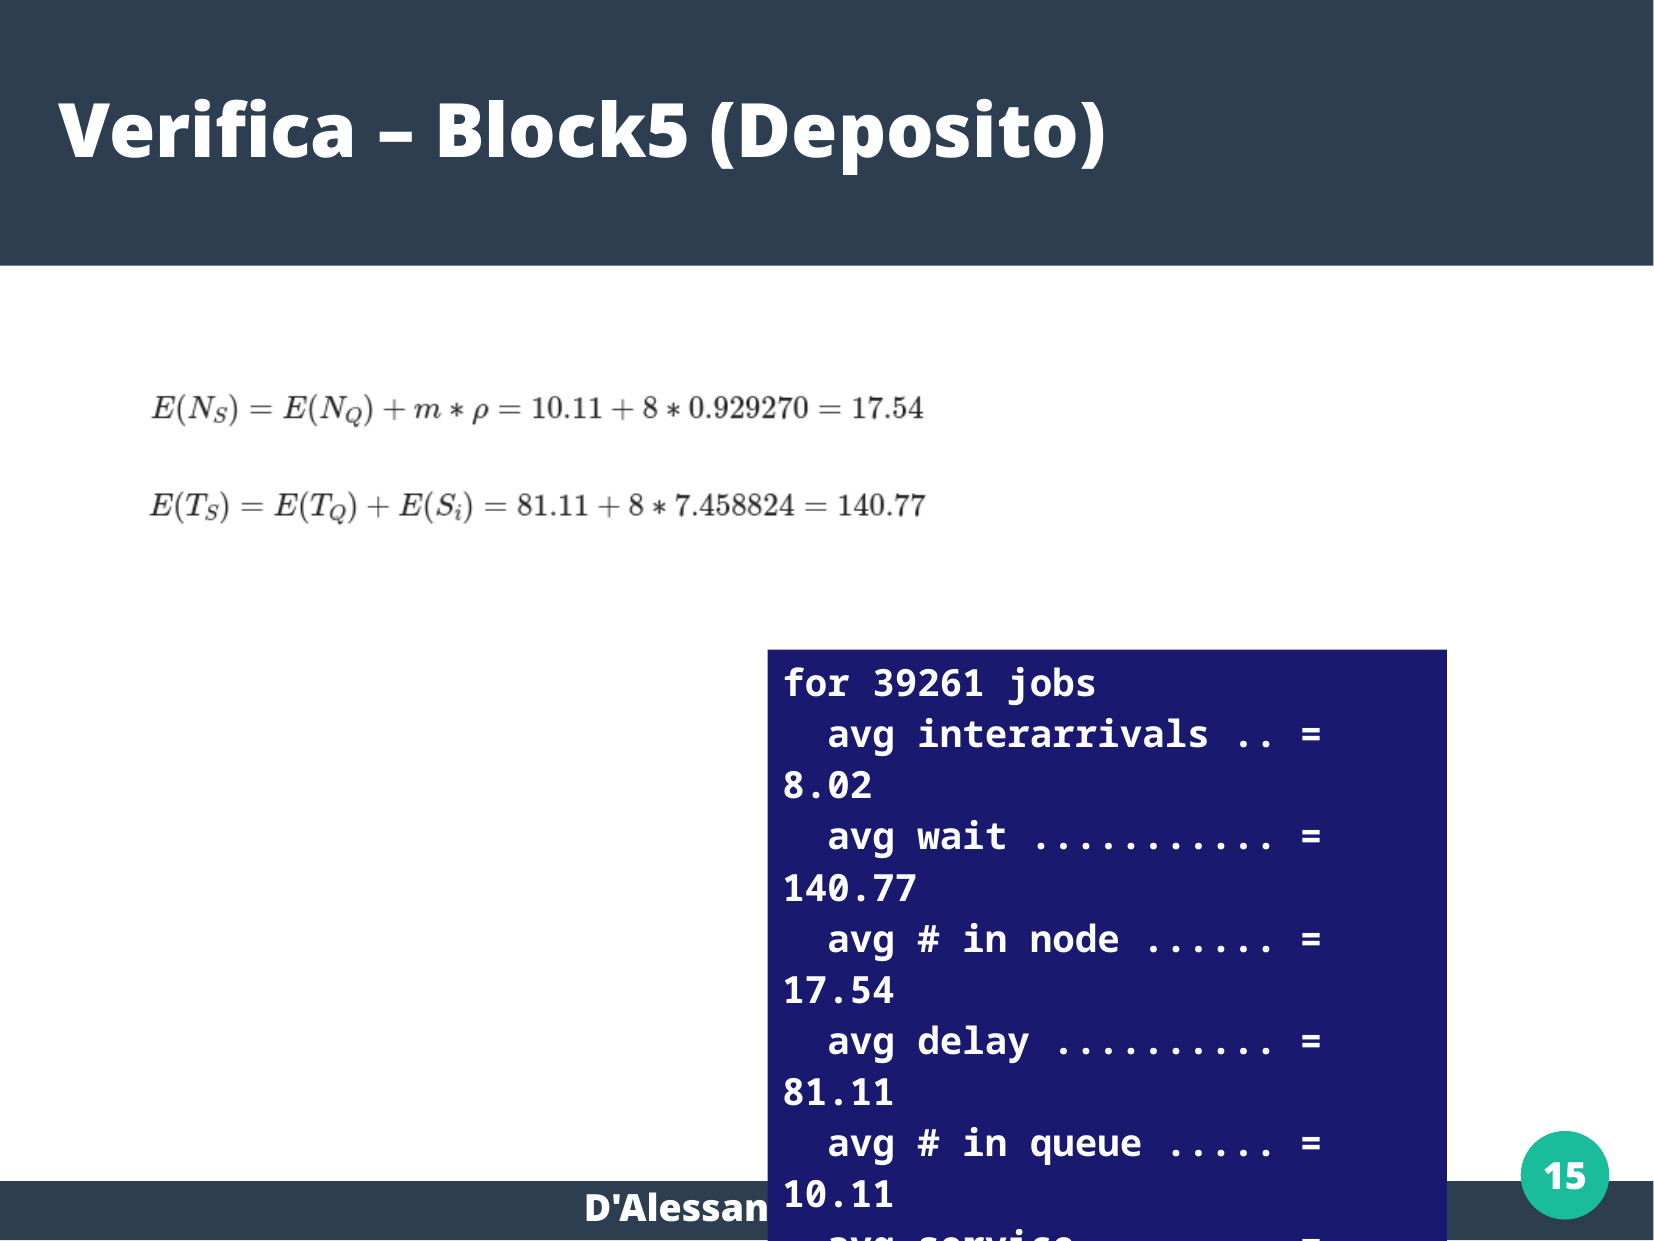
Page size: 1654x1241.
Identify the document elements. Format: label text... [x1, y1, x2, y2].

text_box for 39261 jobs avg interarrivals .. = 8.02 avg wait ........... = 140.77 avg # in node ...... = 17.54 avg delay .......... = 81.11 avg # in queue ..... = 10.11 avg service ........ = 7.458824 avg utilization .... = 0.929270 [767, 649, 1447, 1004]
picture [118, 354, 975, 588]
title Verifica – Block5 (Deposito) [59, 49, 1595, 207]
